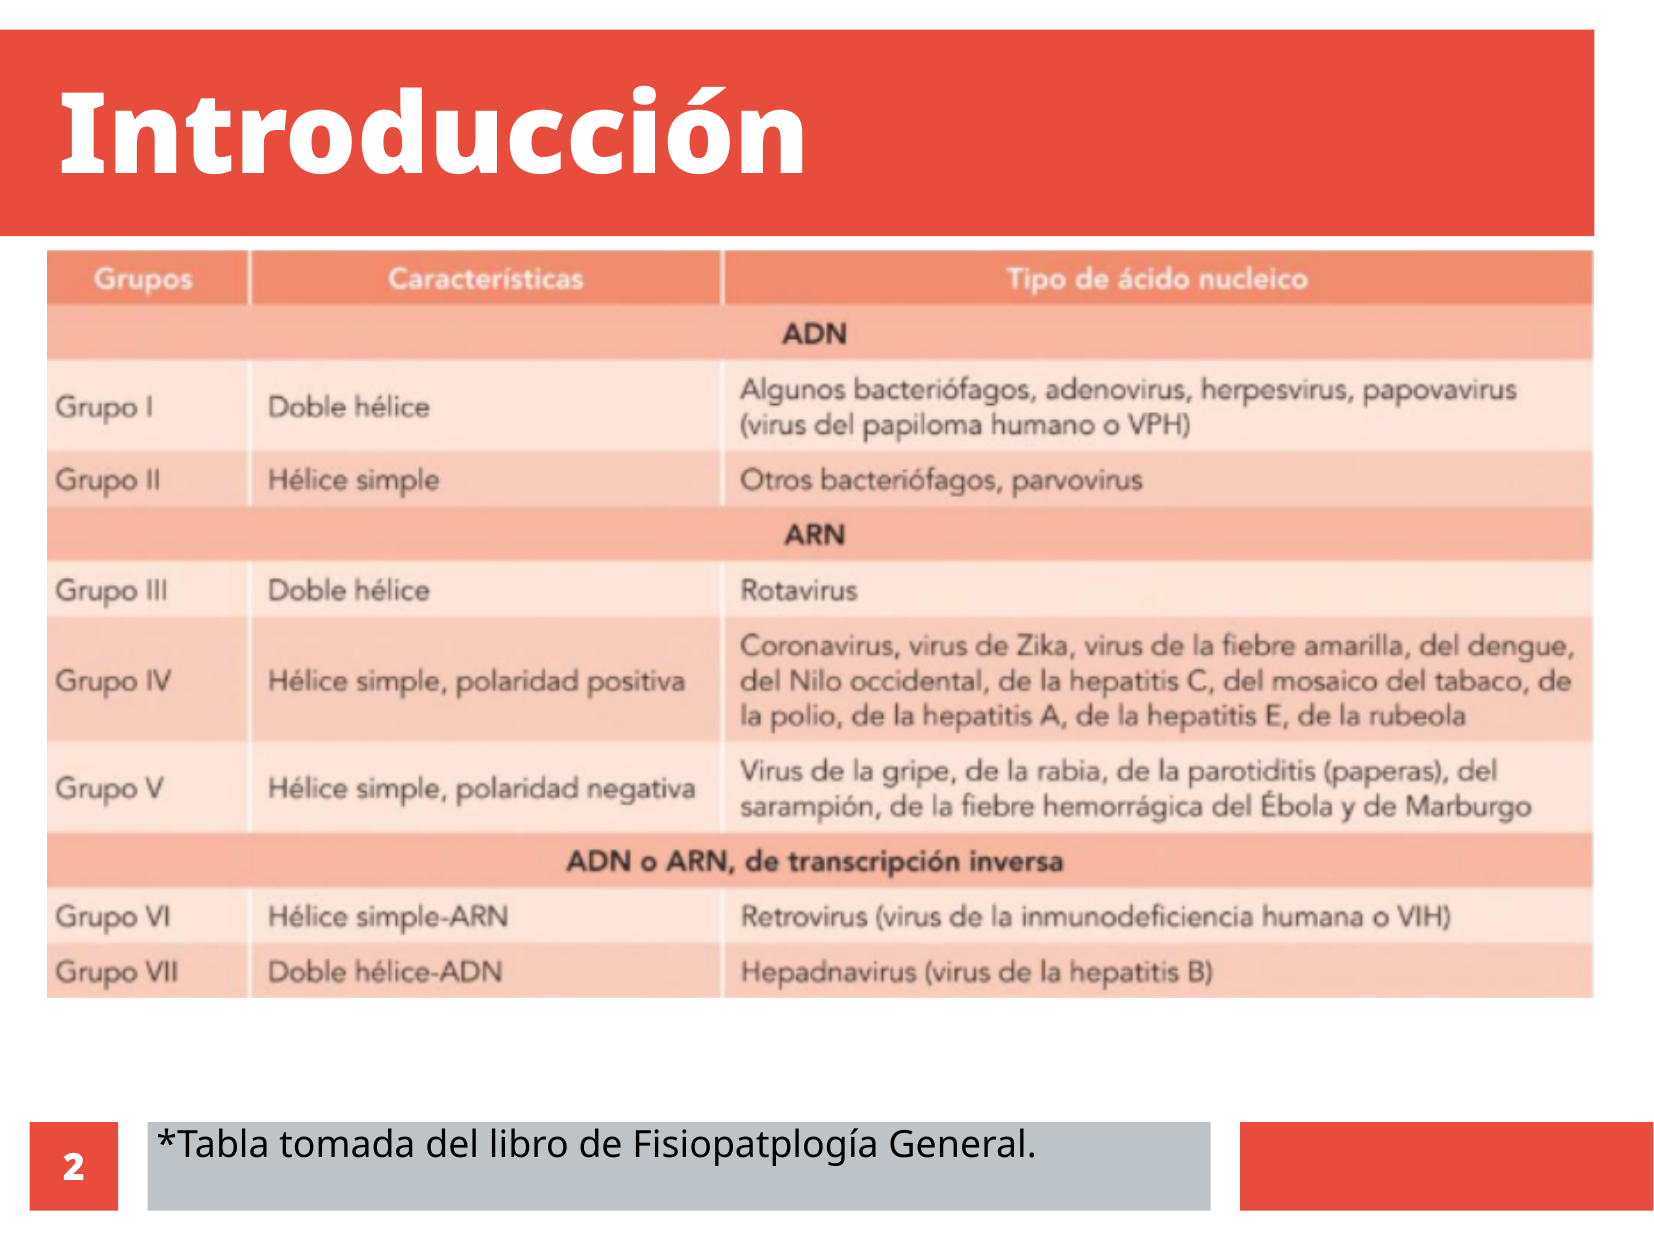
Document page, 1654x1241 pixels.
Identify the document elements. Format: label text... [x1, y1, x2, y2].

picture [47, 247, 1594, 998]
text_box *Tabla tomada del libro de Fisiopatplogía General. [141, 1110, 1182, 1220]
title Introducción [59, 59, 1595, 207]
